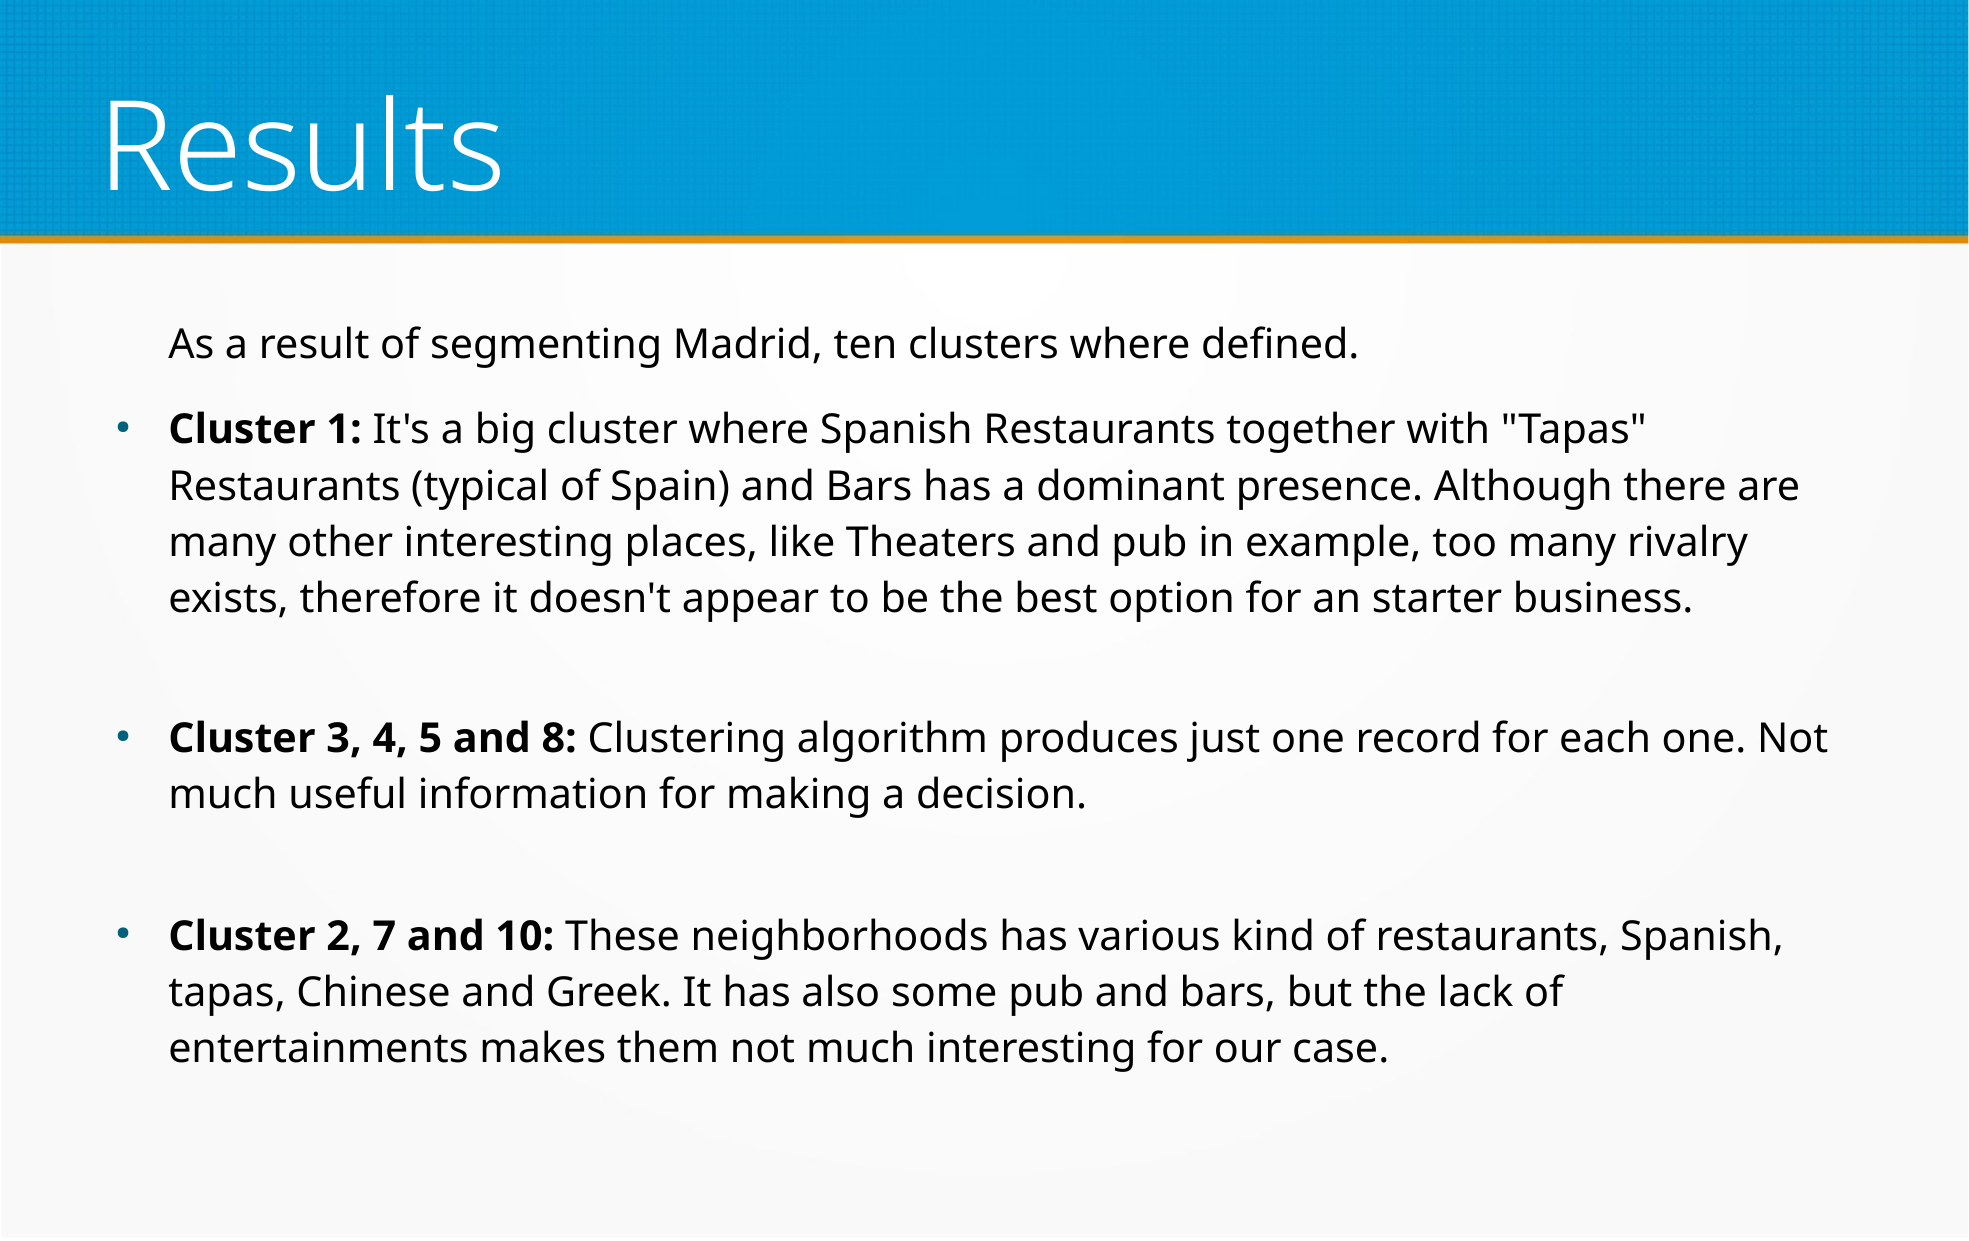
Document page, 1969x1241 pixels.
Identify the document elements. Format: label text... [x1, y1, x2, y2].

picture [0, 233, 1969, 1241]
title Results [98, 19, 1870, 227]
list As a result of segmenting Madrid, ten clusters where defined. Cluster 1: It's a big cluster where Spanish Restaurants together with "Tapas" Restaurants (typical of Spain) and Bars has a dominant presence. Although there are many other interesting places, like Theaters and pub in example, too many rivalry exists, therefore it doesn't appear to be the best option for an starter business. Cluster 3, 4, 5 and 8: Clustering algorithm produces just one record for each one. Not much useful information for making a decision. Cluster 2, 7 and 10: These neighborhoods has various kind of restaurants, Spanish, tapas, Chinese and Greek. It has also some pub and bars, but the lack of entertainments makes them not much interesting for our case. [98, 315, 1861, 1081]
